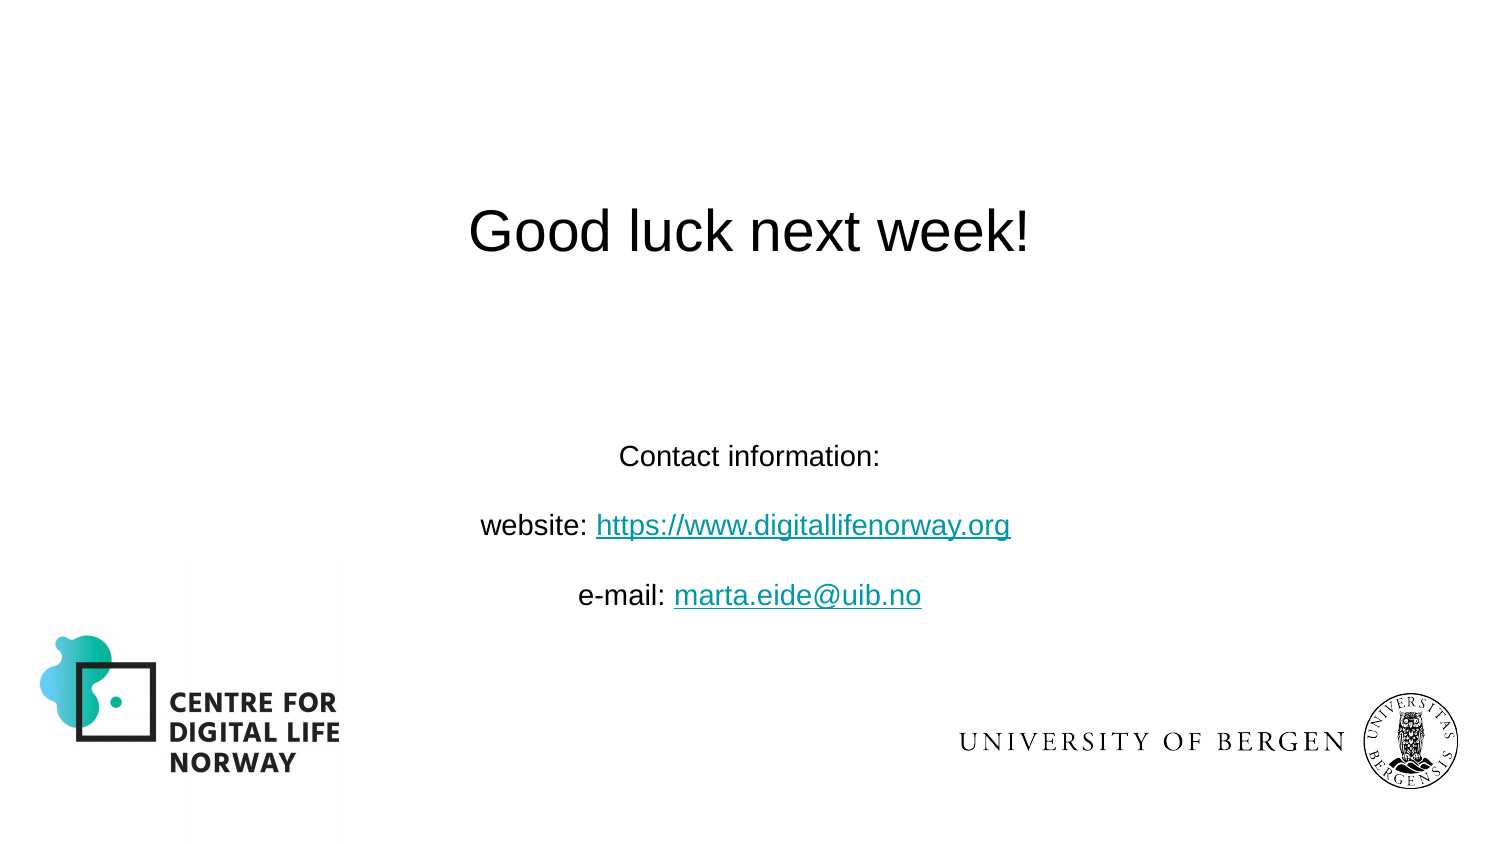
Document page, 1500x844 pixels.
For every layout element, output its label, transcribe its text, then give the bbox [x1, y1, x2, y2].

title Good luck next week! [51, 177, 1449, 272]
text_box Contact information: website: https://www.digitallifenorway.org e-mail: marta.eide@uib.no [399, 421, 1100, 662]
picture [40, 565, 339, 844]
picture [959, 693, 1458, 789]
